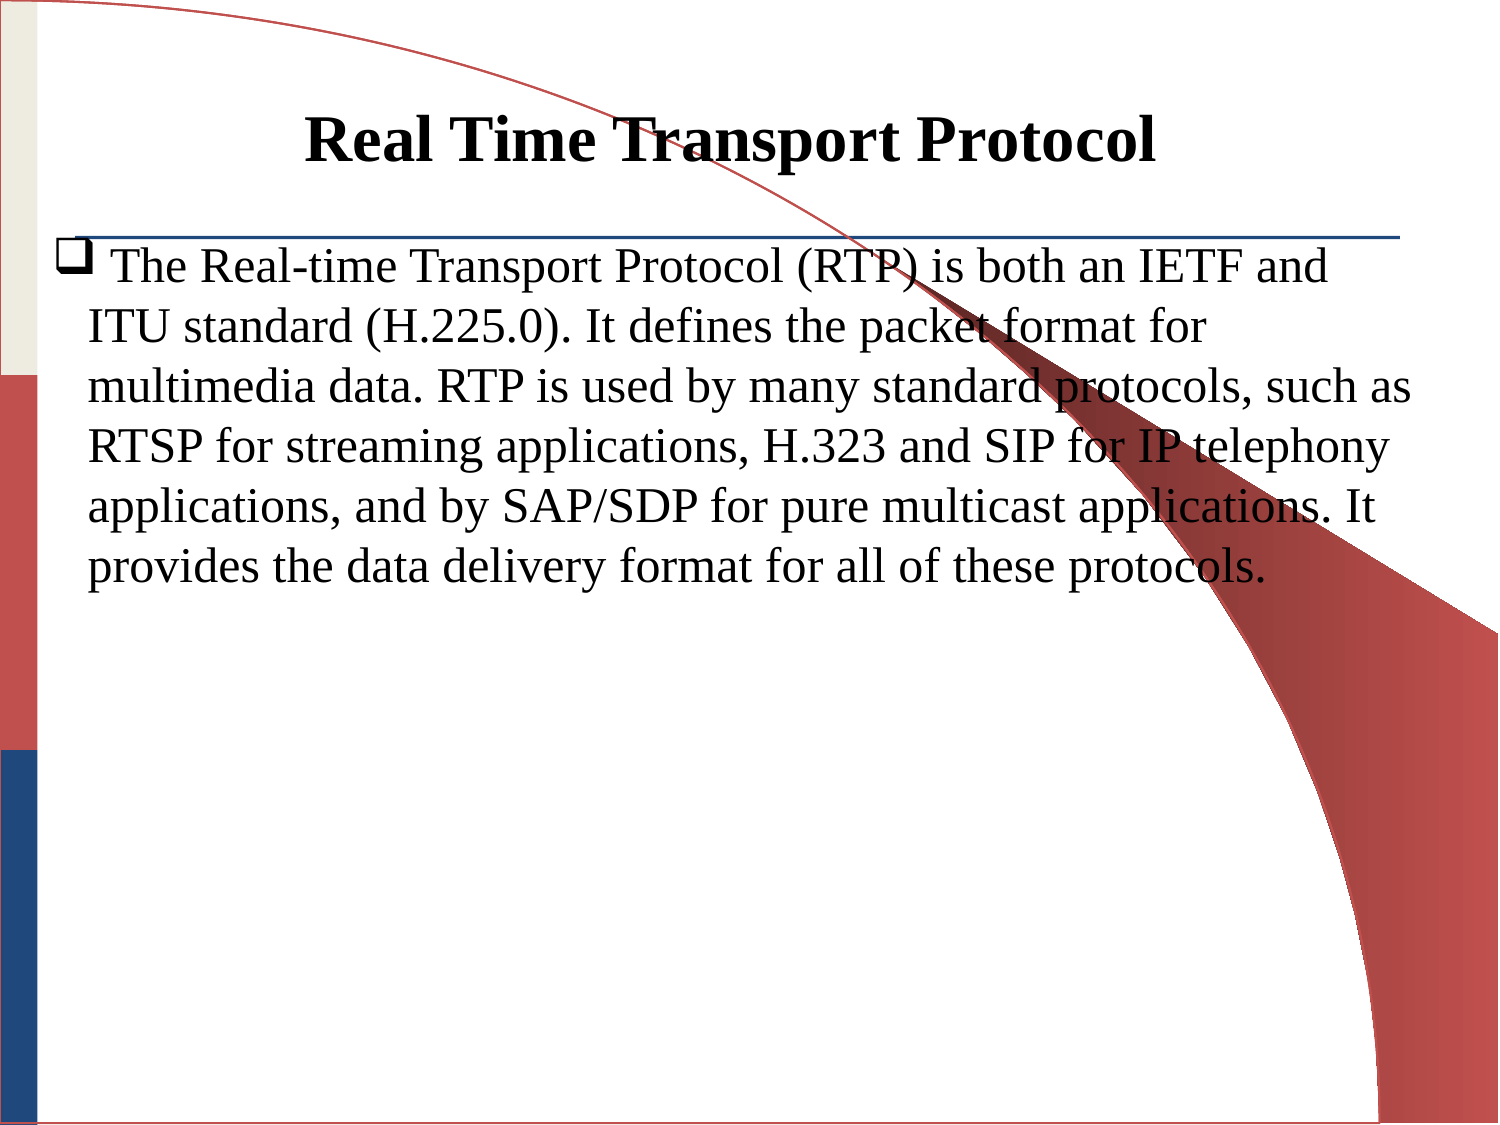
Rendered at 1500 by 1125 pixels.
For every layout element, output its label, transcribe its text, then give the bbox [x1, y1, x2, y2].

text_box Real Time Transport Protocol [62, 87, 1400, 183]
text_box The Real-time Transport Protocol (RTP) is both an IETF and ITU standard (H.225.0). It defines the packet format for multimedia data. RTP is used by many standard protocols, such as RTSP for streaming applications, H.323 and SIP for IP telephony applications, and by SAP/SDP for pure multicast applications. It provides the data delivery format for all of these protocols. [37, 224, 1438, 600]
